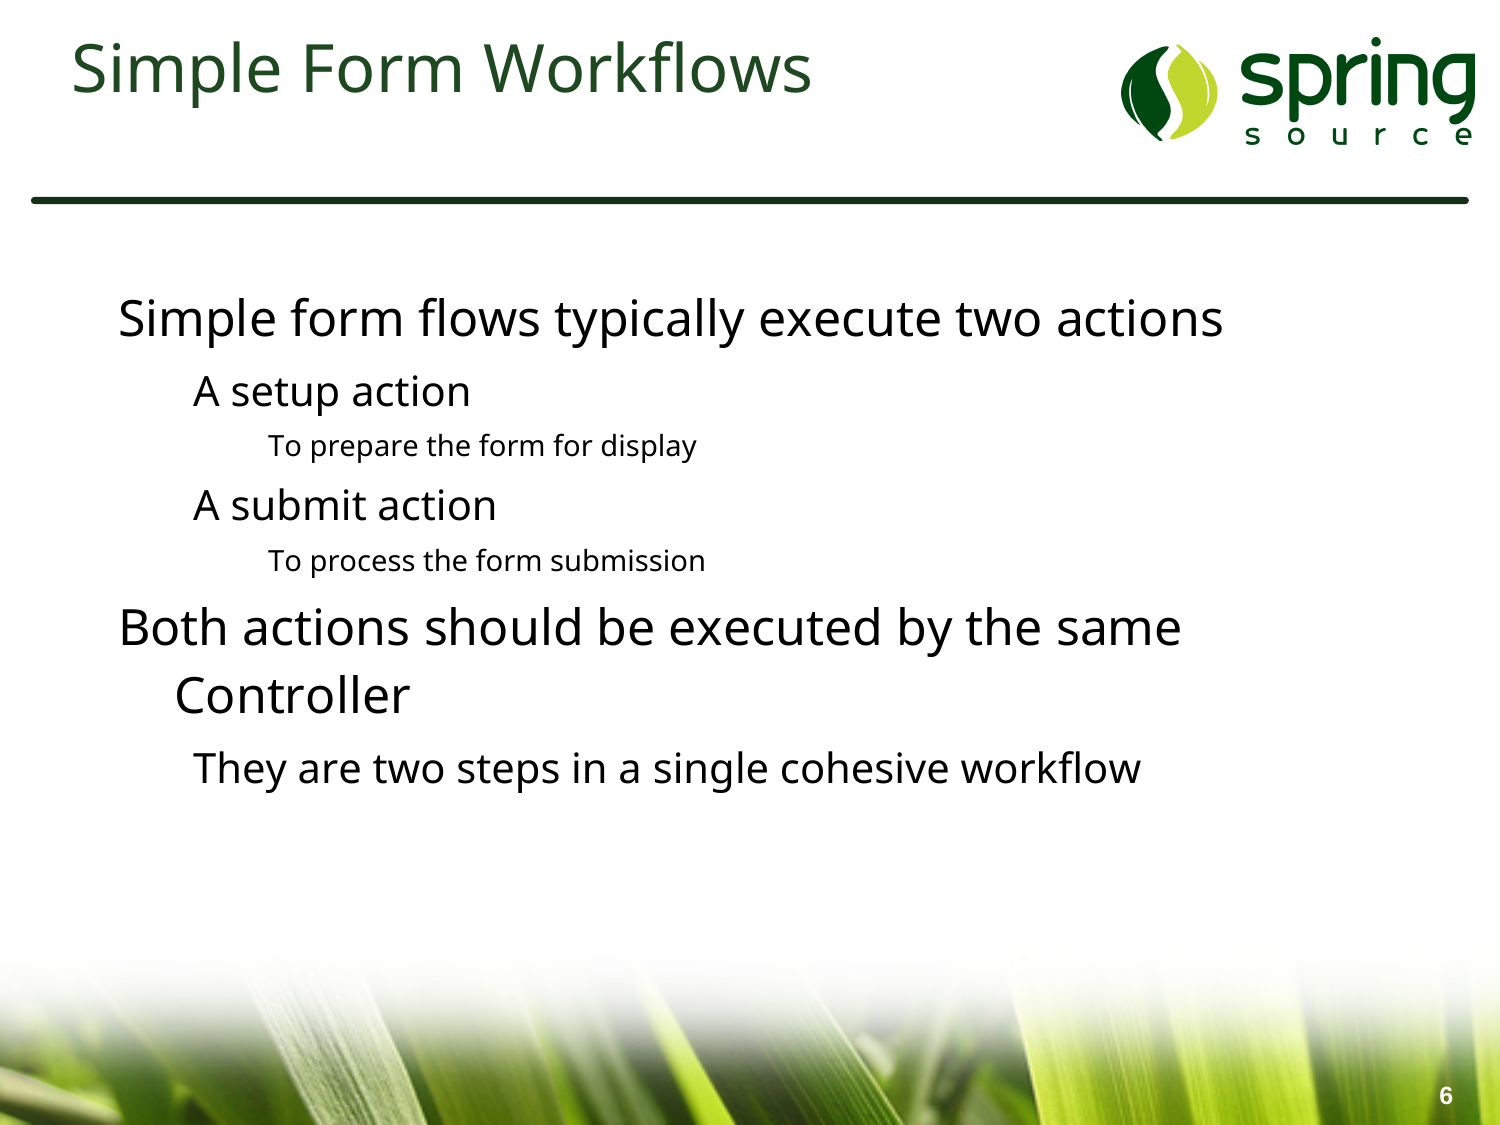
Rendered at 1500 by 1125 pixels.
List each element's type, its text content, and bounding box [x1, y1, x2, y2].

picture [0, 944, 1500, 1125]
picture [1121, 37, 1475, 145]
title Simple Form Workflows [56, 13, 1089, 176]
list Simple form flows typically execute two actions A setup action To prepare the form for display A submit action To process the form submission Both actions should be executed by the same Controller They are two steps in a single cohesive workflow [103, 275, 1394, 938]
